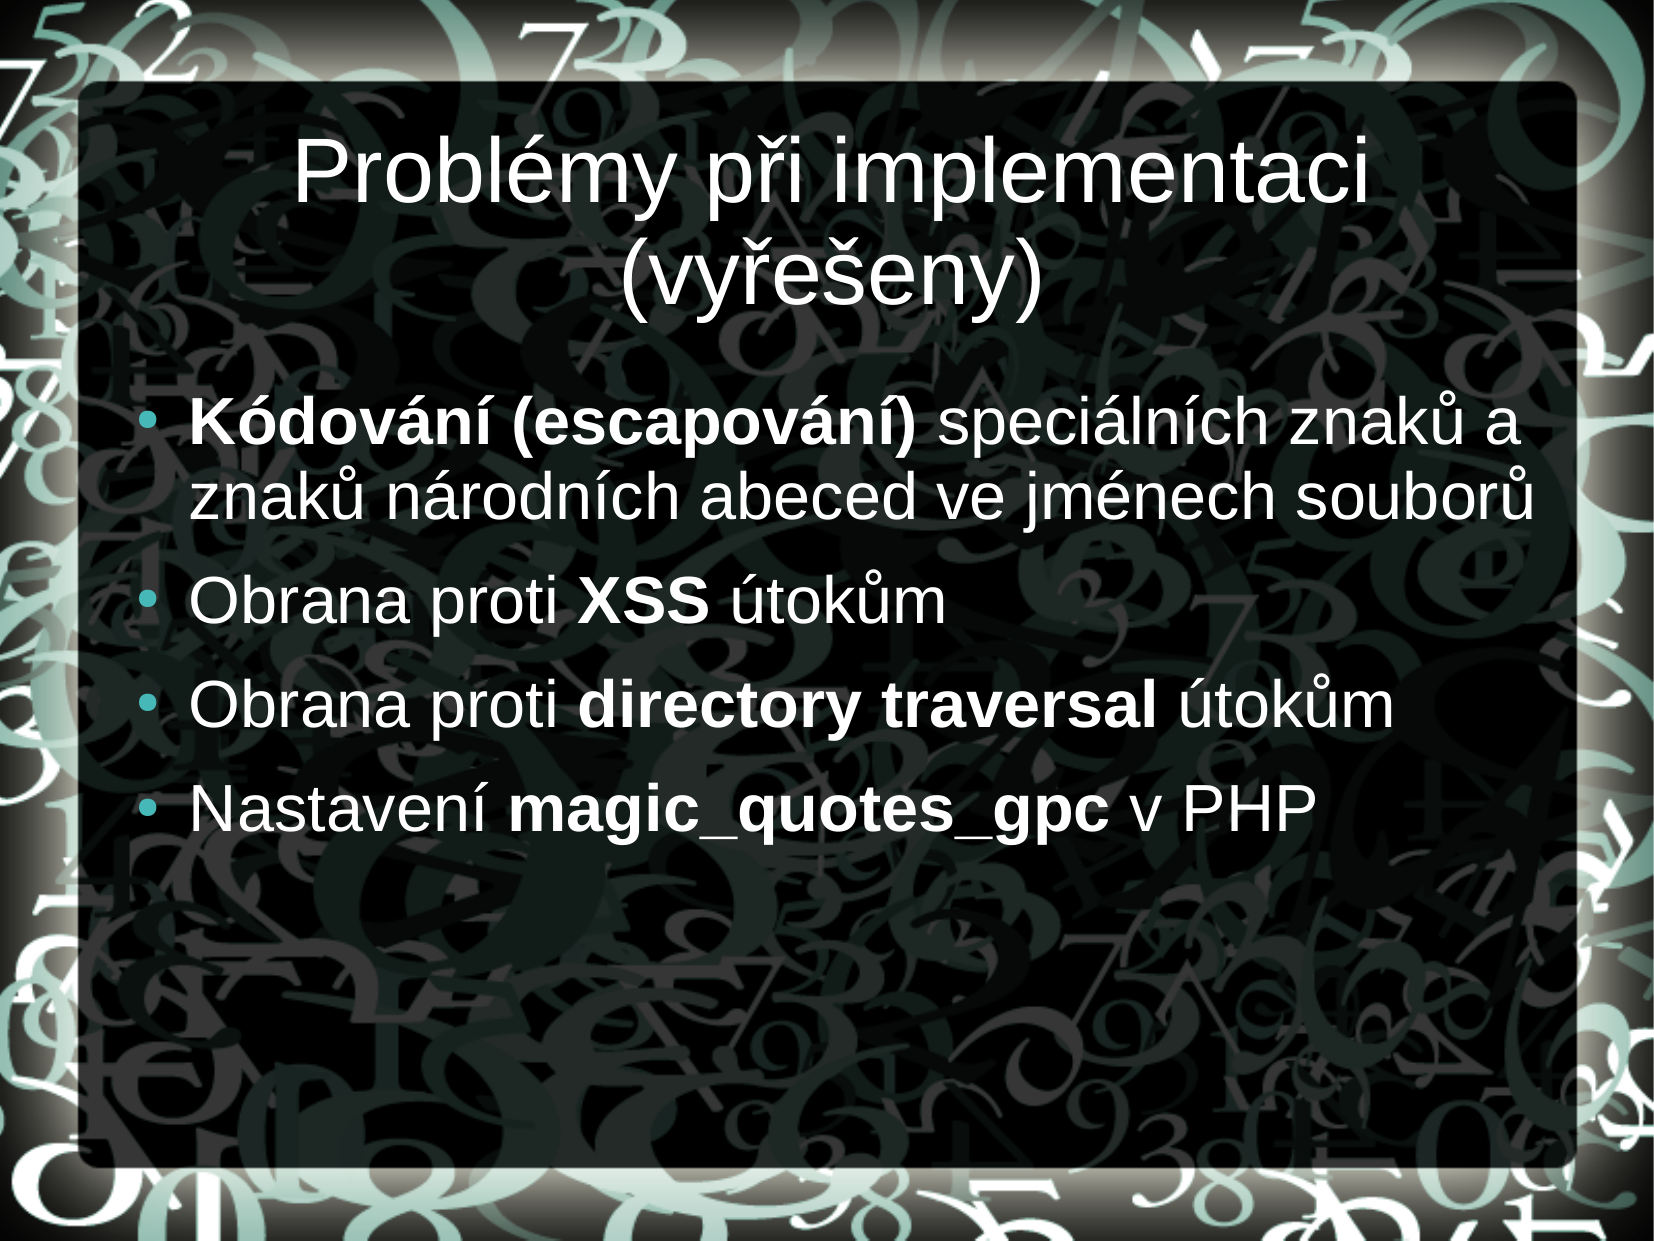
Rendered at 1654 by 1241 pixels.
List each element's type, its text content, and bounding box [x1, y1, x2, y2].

list Kódování (escapování) speciálních znaků a znaků národních abeced ve jménech souborů Obrana proti XSS útokům Obrana proti directory traversal útokům Nastavení magic_quotes_gpc v PHP [118, 383, 1542, 1093]
title Problémy při implementaci (vyřešeny) [88, 118, 1577, 326]
picture [0, 0, 1654, 1241]
